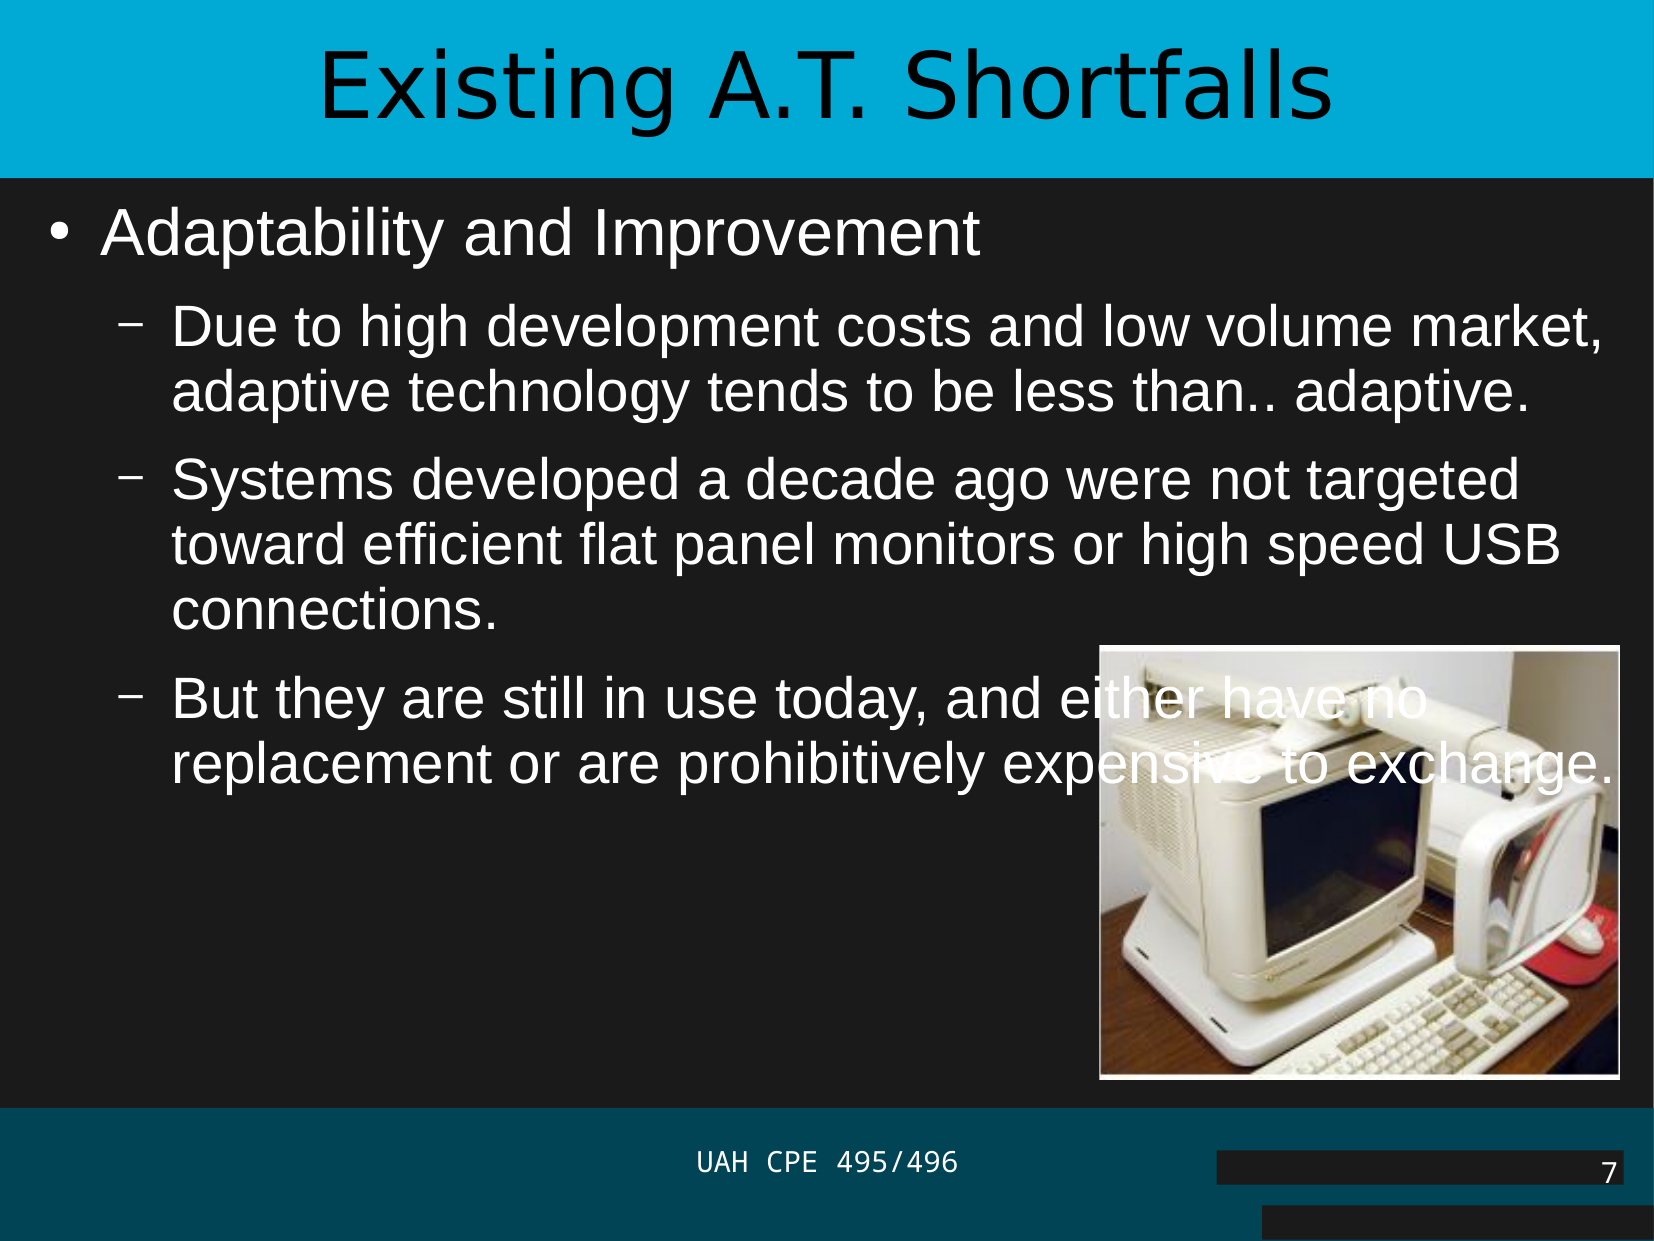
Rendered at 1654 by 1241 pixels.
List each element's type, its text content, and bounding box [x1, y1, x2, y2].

title Existing A.T. Shortfalls [82, 8, 1571, 166]
list Adaptability and Improvement Due to high development costs and low volume market, adaptive technology tends to be less than.. adaptive. Systems developed a decade ago were not targeted toward efficient flat panel monitors or high speed USB connections. But they are still in use today, and either have no replacement or are prohibitively expensive to exchange. [30, 195, 1636, 1096]
